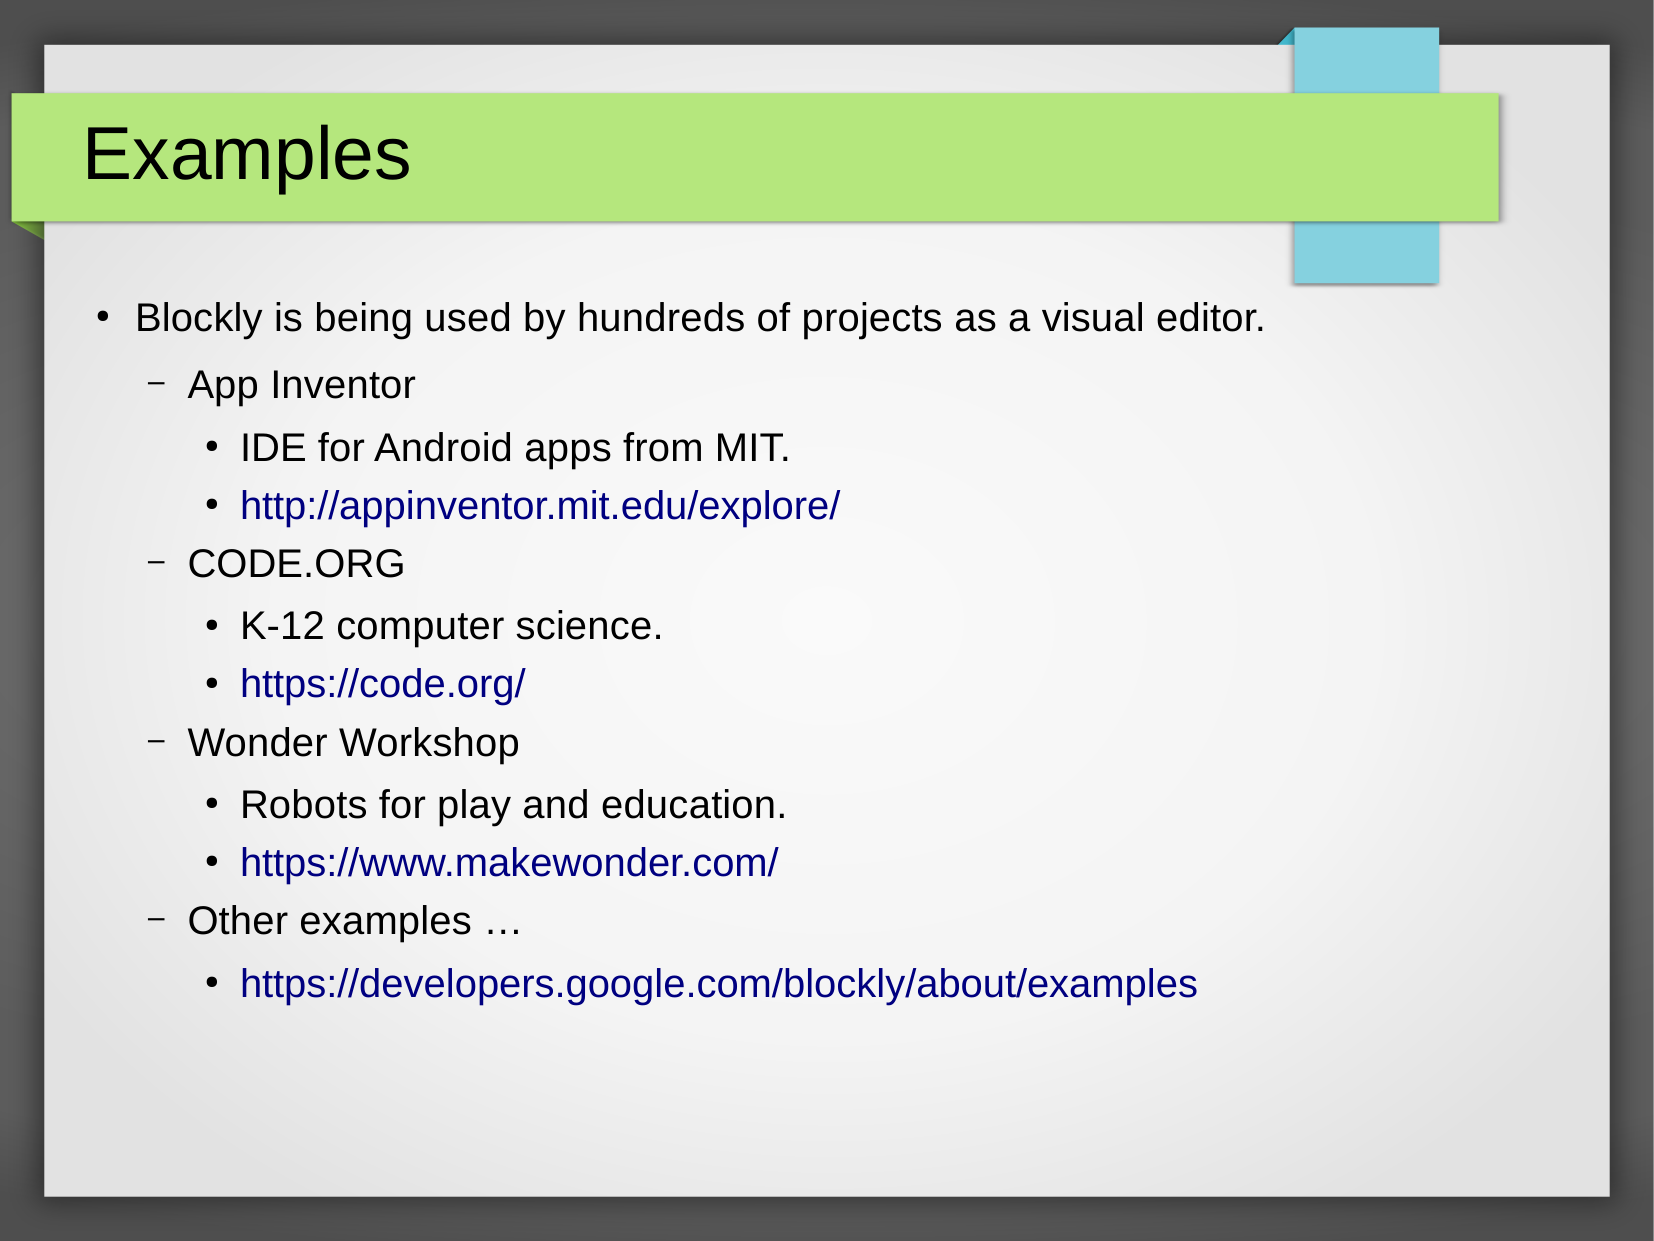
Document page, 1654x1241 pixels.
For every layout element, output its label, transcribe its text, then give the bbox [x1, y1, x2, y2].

title Examples [82, 94, 1264, 213]
picture [0, 0, 1654, 1241]
list Blockly is being used by hundreds of projects as a visual editor. App Inventor IDE for Android apps from MIT. http://appinventor.mit.edu/explore/ CODE.ORG K-12 computer science. https://code.org/ Wonder Workshop Robots for play and education. https://www.makewonder.com/ Other examples … https://developers.google.com/blockly/about/examples [82, 295, 1571, 1015]
